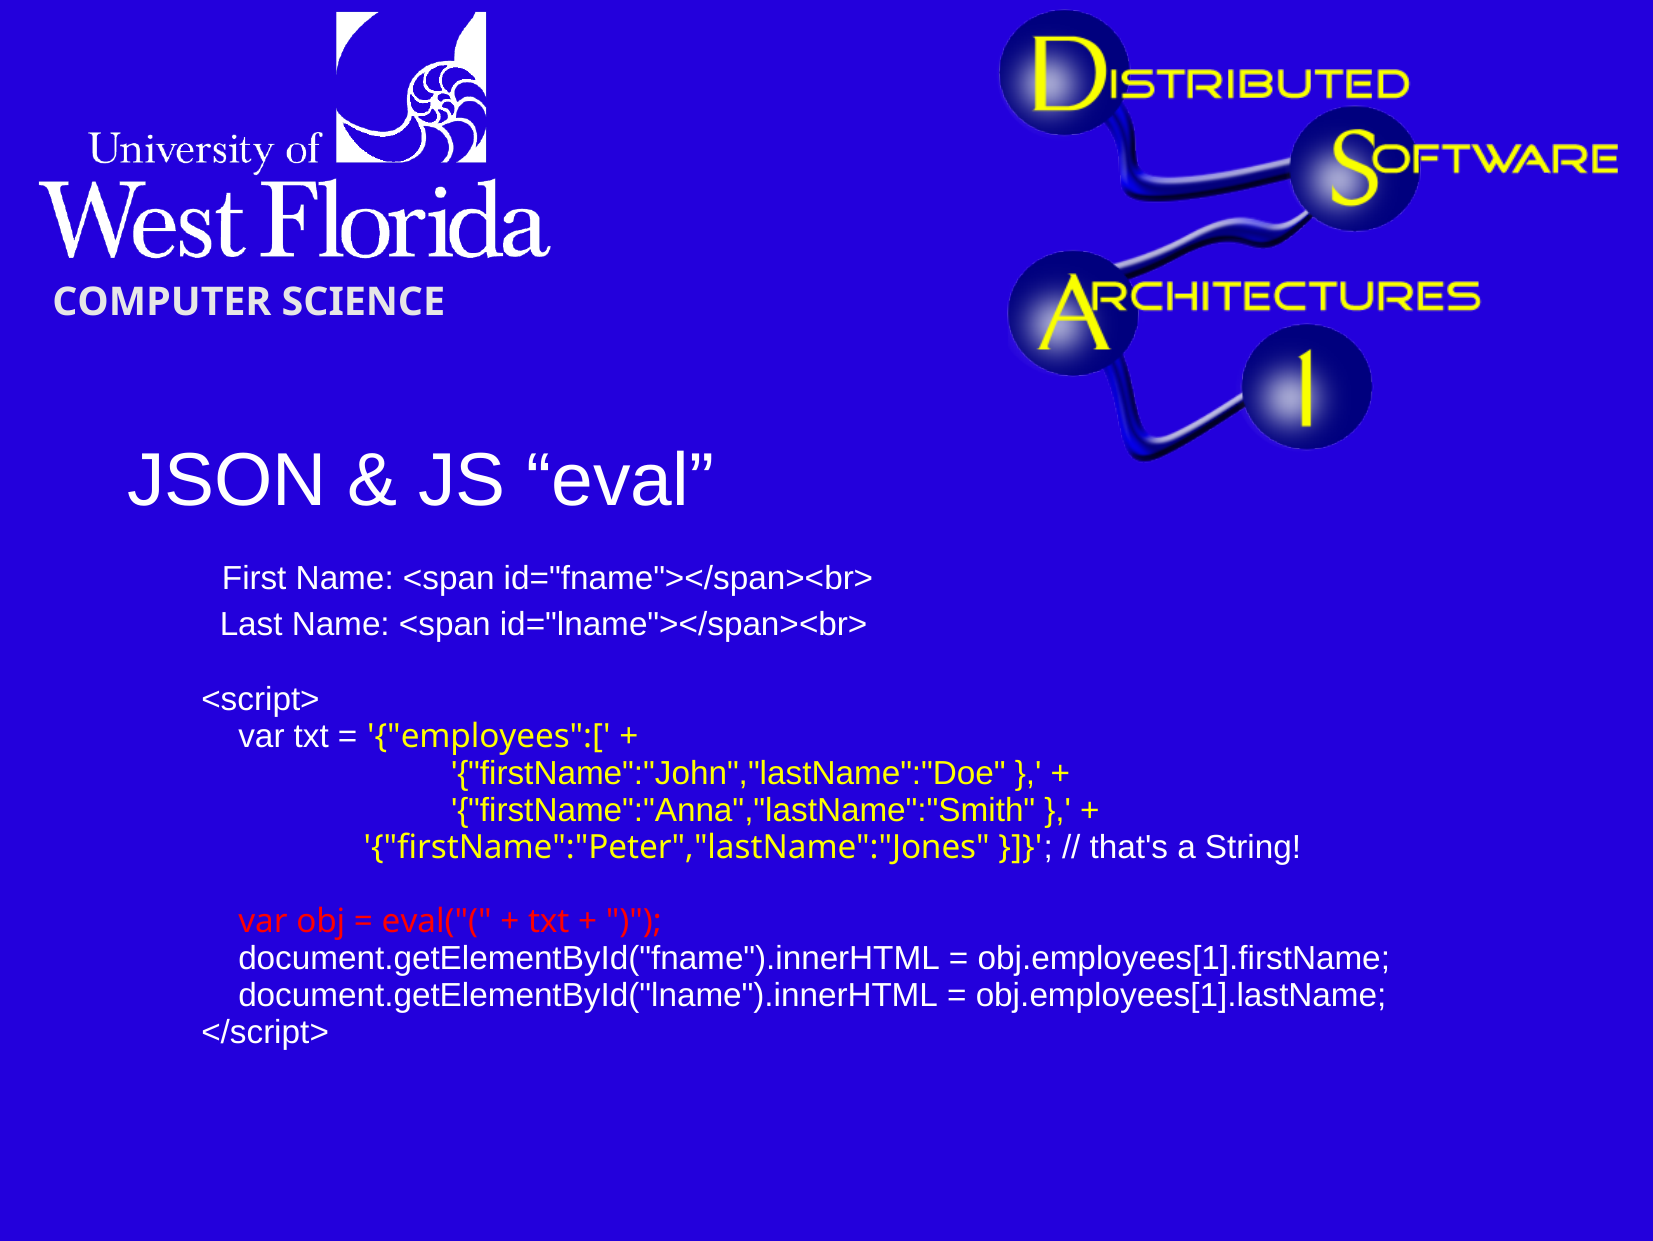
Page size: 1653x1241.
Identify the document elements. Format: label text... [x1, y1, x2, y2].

text_box JSON & JS “eval” First Name: <span id="fname"></span><br> Last Name: <span id="lname"></span><br> <script> var txt = '{"employees":[' + '{"firstName":"John","lastName":"Doe" },' + '{"firstName":"Anna","lastName":"Smith" },' + '{"firstName":"Peter","lastName":"Jones" }]}'; // that's a String! var obj = eval("(" + txt + ")"); document.getElementById("fname").innerHTML = obj.employees[1].firstName; document.getElementById("lname").innerHTML = obj.employees[1].lastName; </script> [112, 426, 1546, 731]
text_box COMPUTER SCIENCE [37, 262, 562, 333]
picture [910, 0, 1653, 506]
picture [37, 0, 558, 262]
